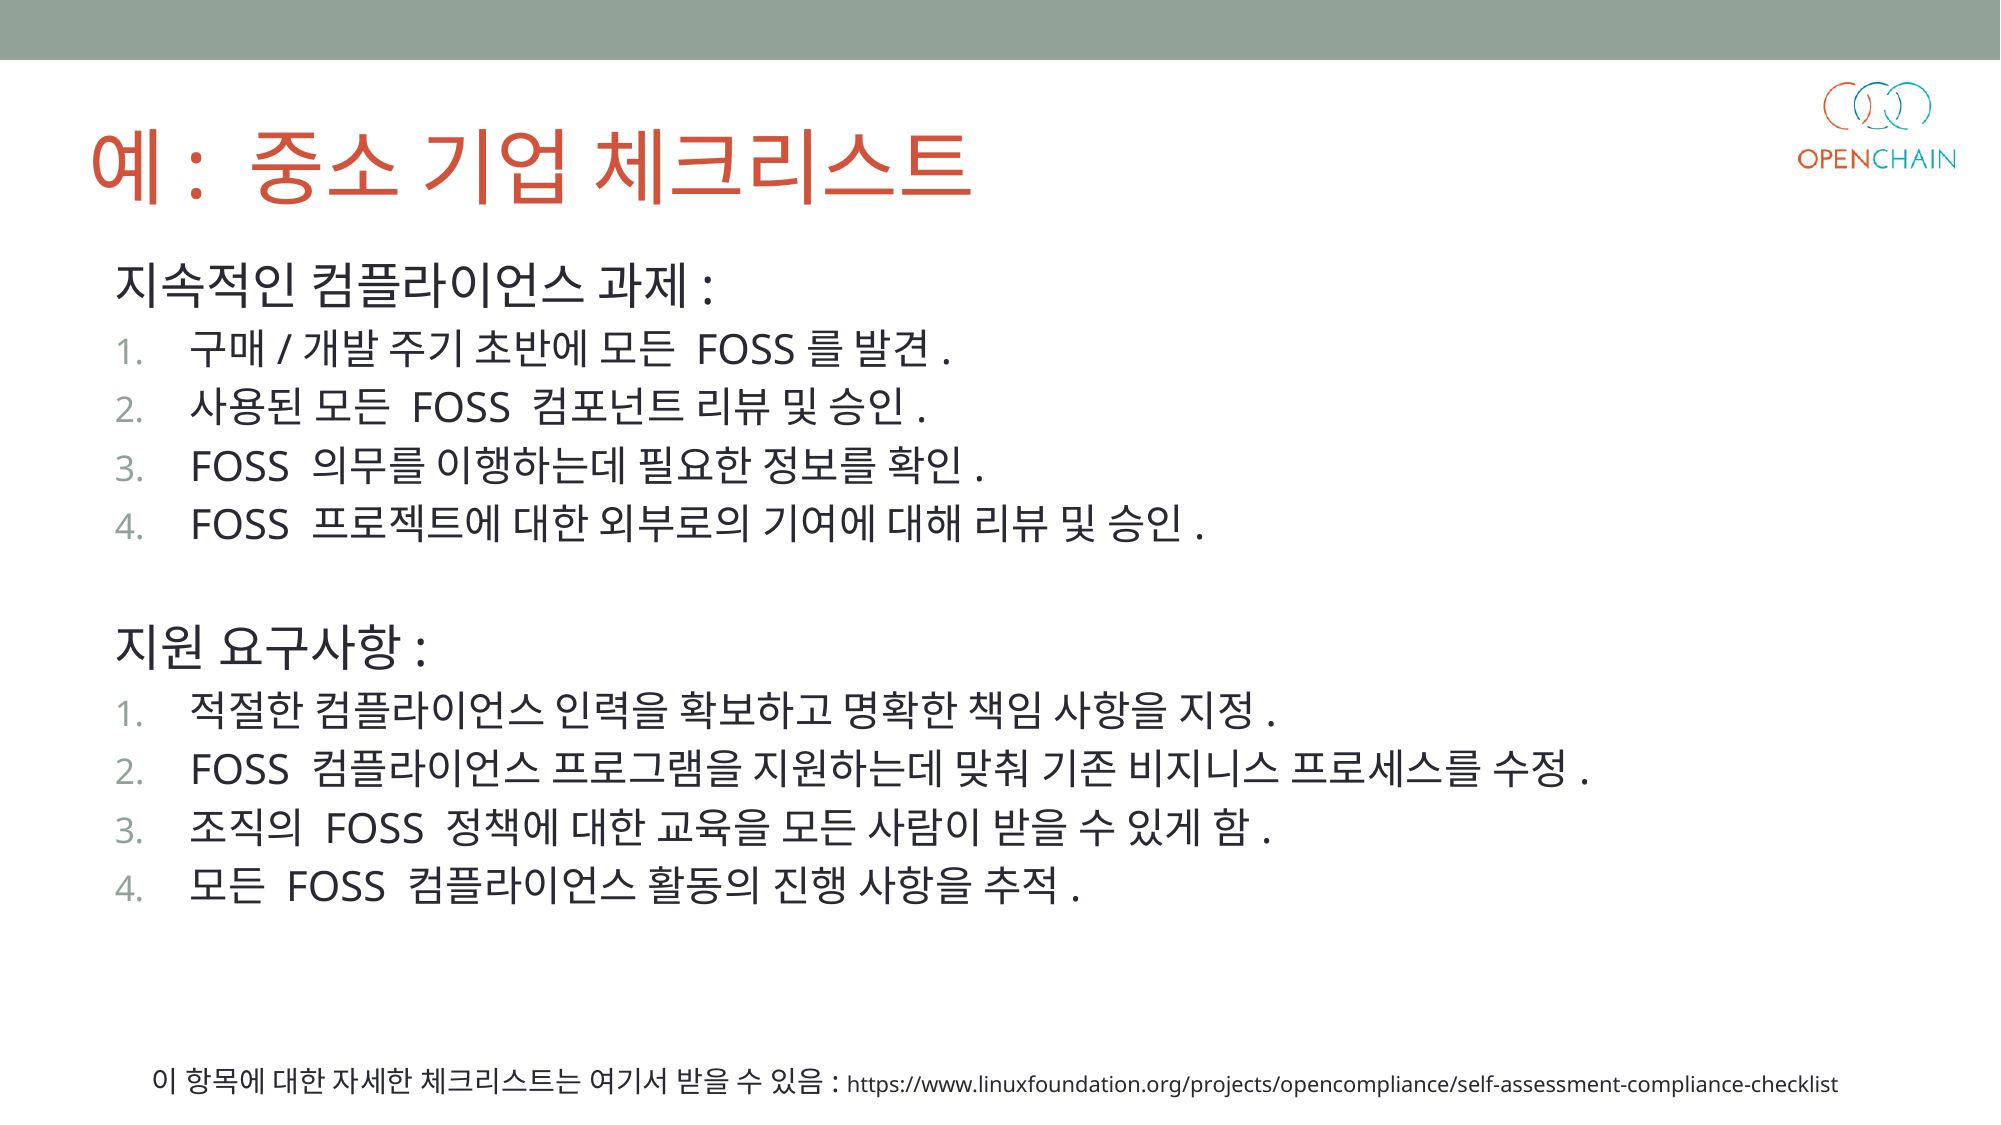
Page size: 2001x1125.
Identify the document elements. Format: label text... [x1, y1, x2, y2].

list 지속적인 컴플라이언스 과제: 구매/개발 주기 초반에 모든 FOSS를 발견. 사용된 모든 FOSS 컴포넌트 리뷰 및 승인. FOSS 의무를 이행하는데 필요한 정보를 확인. FOSS 프로젝트에 대한 외부로의 기여에 대해 리뷰 및 승인. 지원 요구사항: 적절한 컴플라이언스 인력을 확보하고 명확한 책임 사항을 지정. FOSS 컴플라이언스 프로그램을 지원하는데 맞춰 기존 비지니스 프로세스를 수정. 조직의 FOSS 정책에 대한 교육을 모든 사람이 받을 수 있게 함. 모든 FOSS 컴플라이언스 활동의 진행 사항을 추적. [99, 246, 1900, 1047]
text_box 이 항목에 대한 자세한 체크리스트는 여기서 받을 수 있음: https://www.linuxfoundation.org/projects/opencompliance/self-assessment-compliance-checklist [73, 1056, 1919, 1107]
title 예: 중소 기업 체크리스트 [73, 84, 1874, 247]
